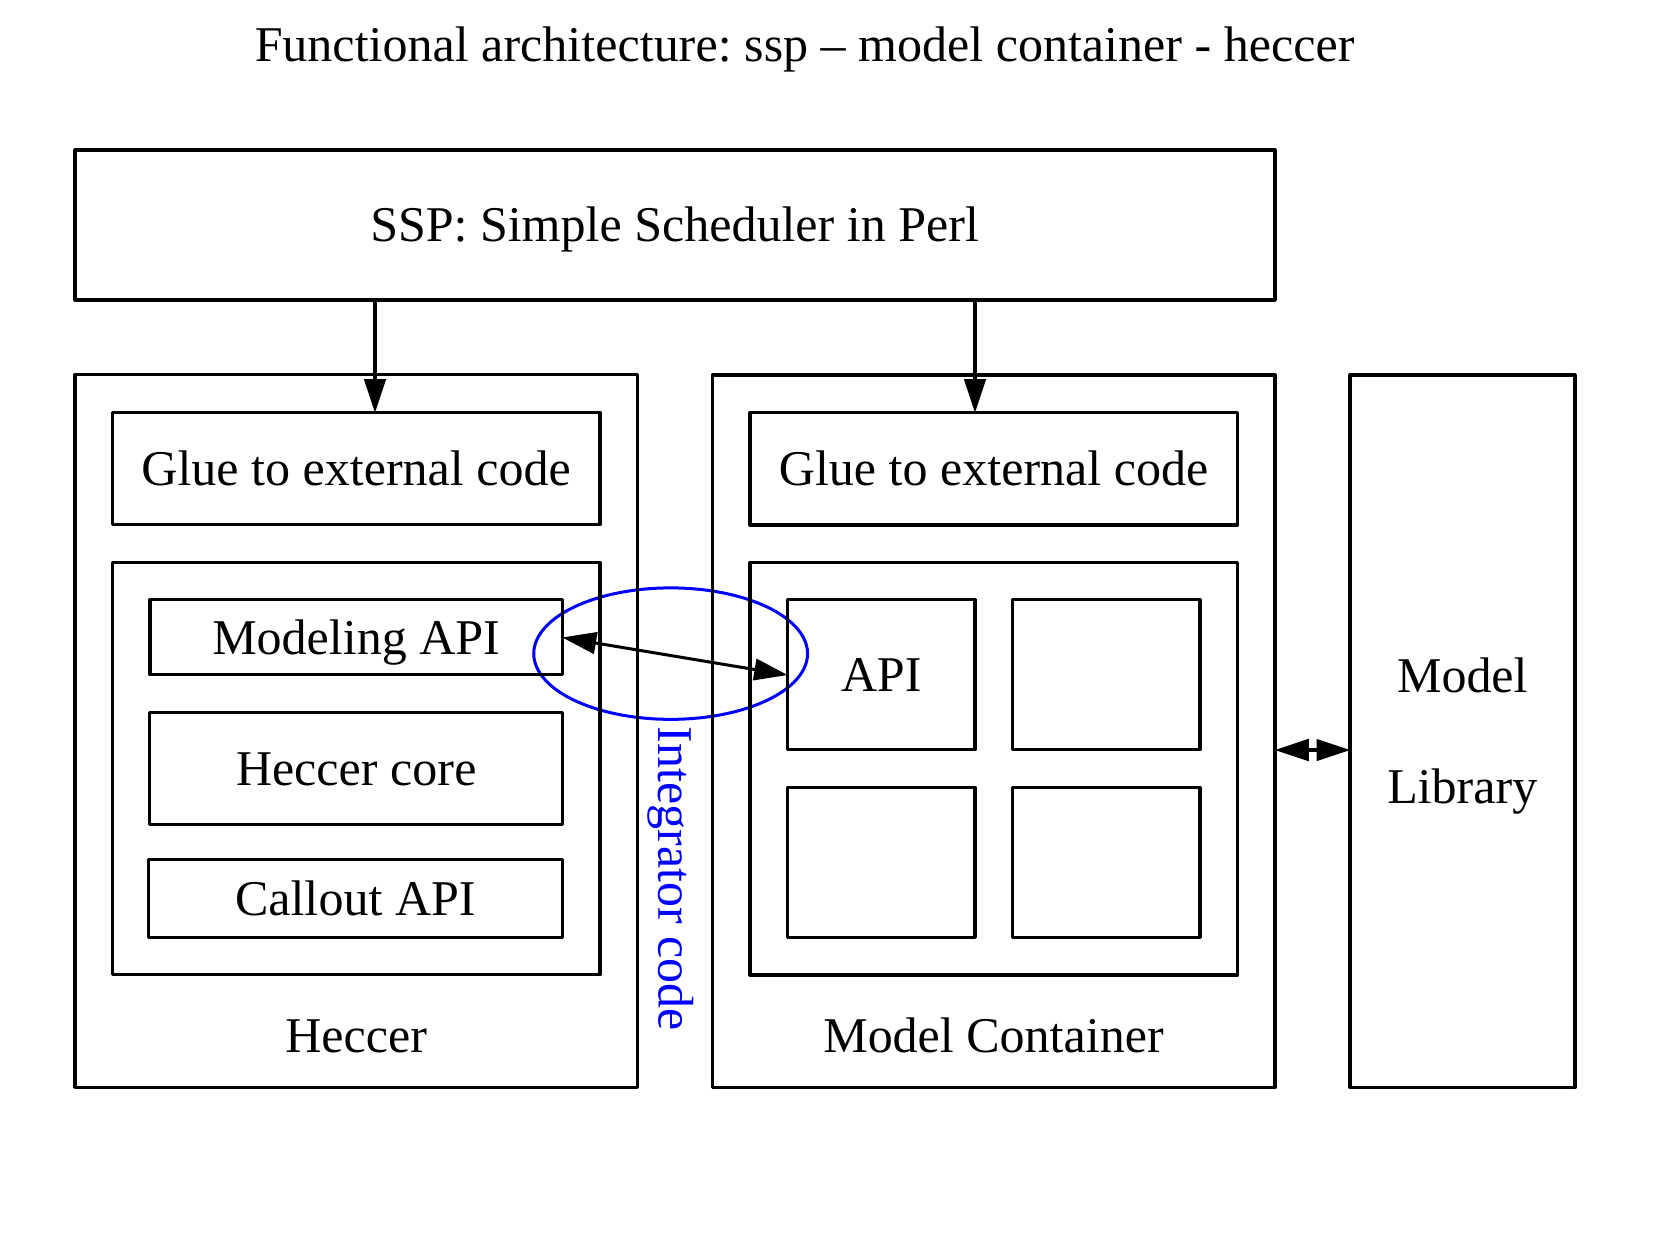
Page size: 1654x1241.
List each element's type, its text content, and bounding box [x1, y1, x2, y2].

text_box SSP: Simple Scheduler in Perl [75, 150, 1276, 301]
text_box API [787, 599, 976, 750]
text_box Functional architecture: ssp – model container - heccer [254, 14, 1356, 76]
text_box Heccer [75, 374, 638, 1088]
text_box Model Library [1350, 375, 1576, 1088]
text_box Model Container [712, 375, 1276, 1088]
text_box Integrator code [642, 726, 704, 1032]
